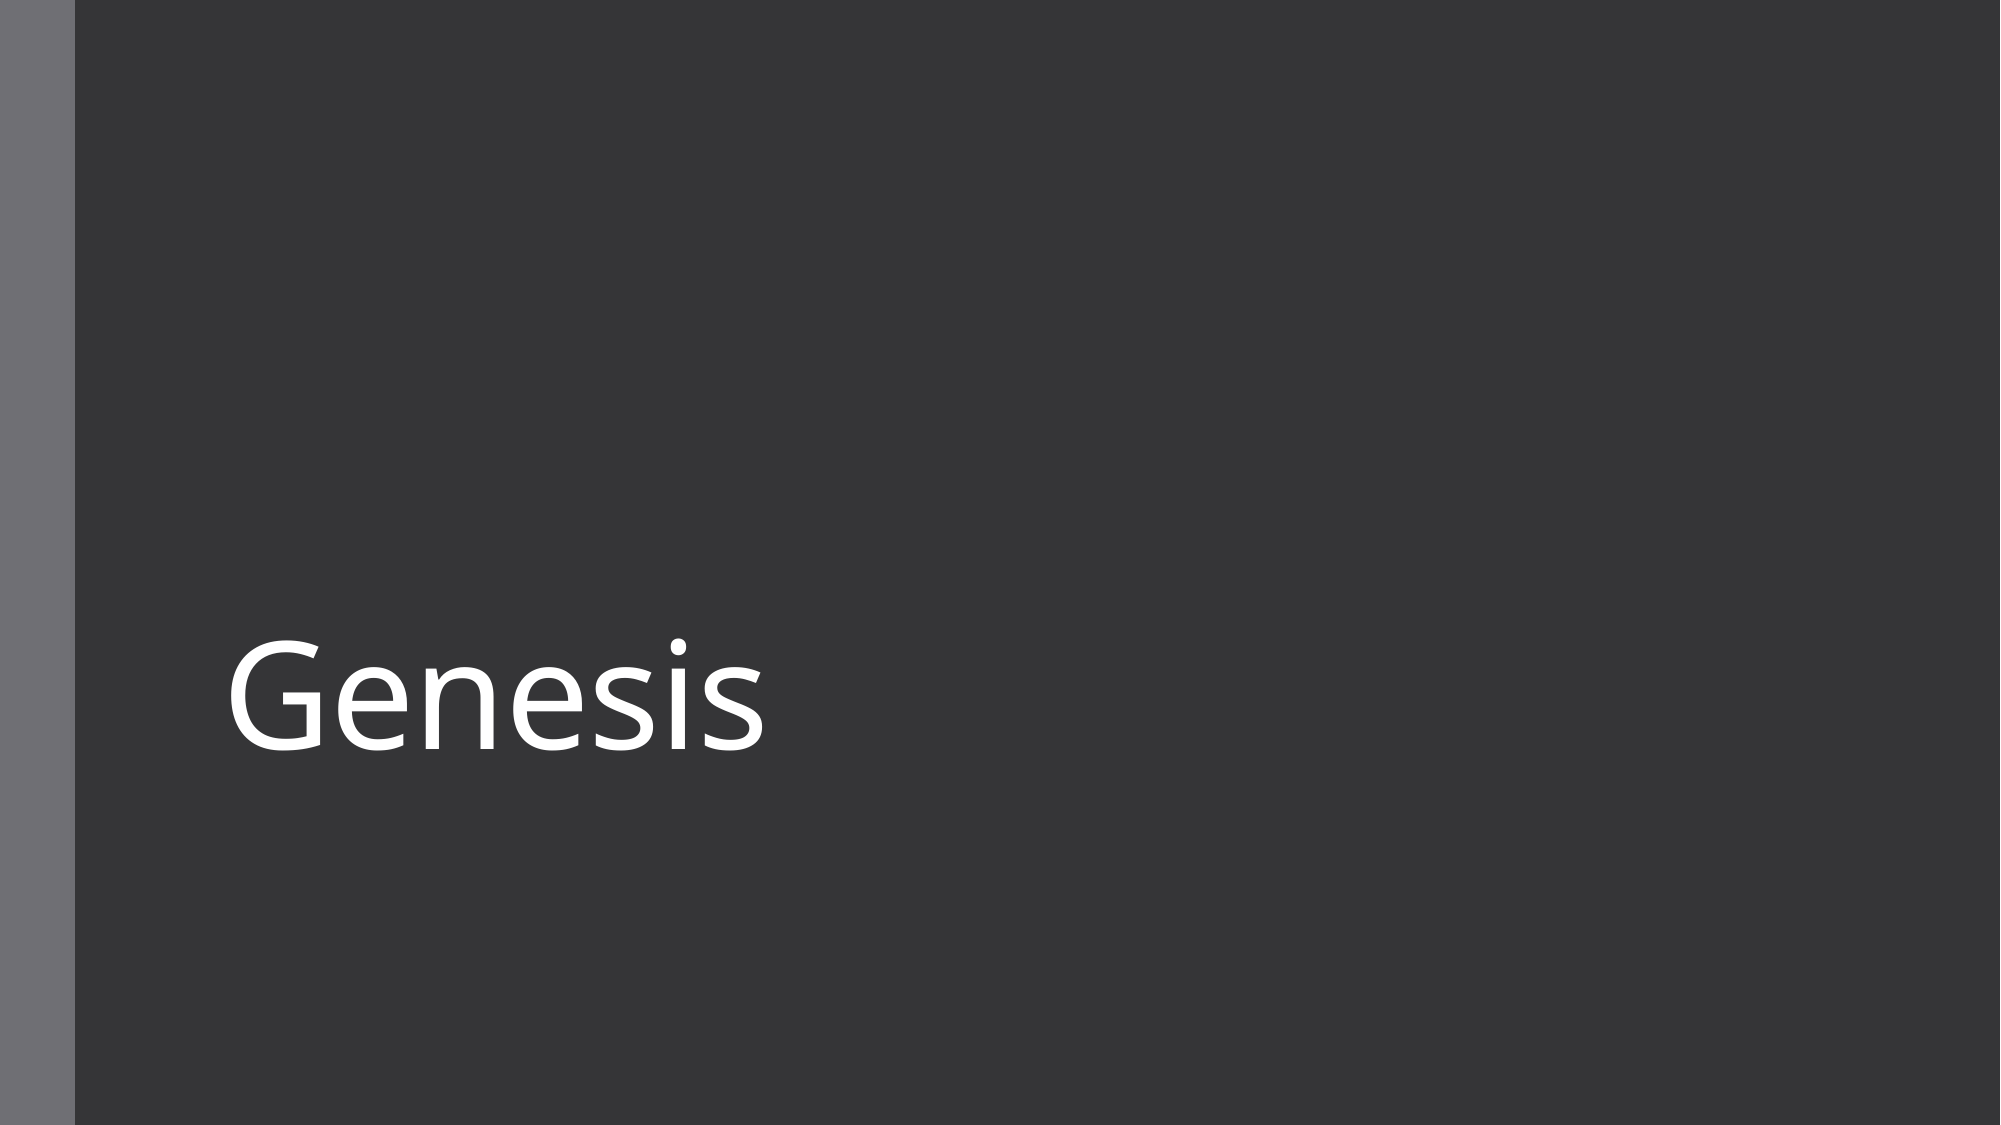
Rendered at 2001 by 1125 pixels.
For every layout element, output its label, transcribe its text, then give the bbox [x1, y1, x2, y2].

title Genesis [206, 124, 1752, 788]
